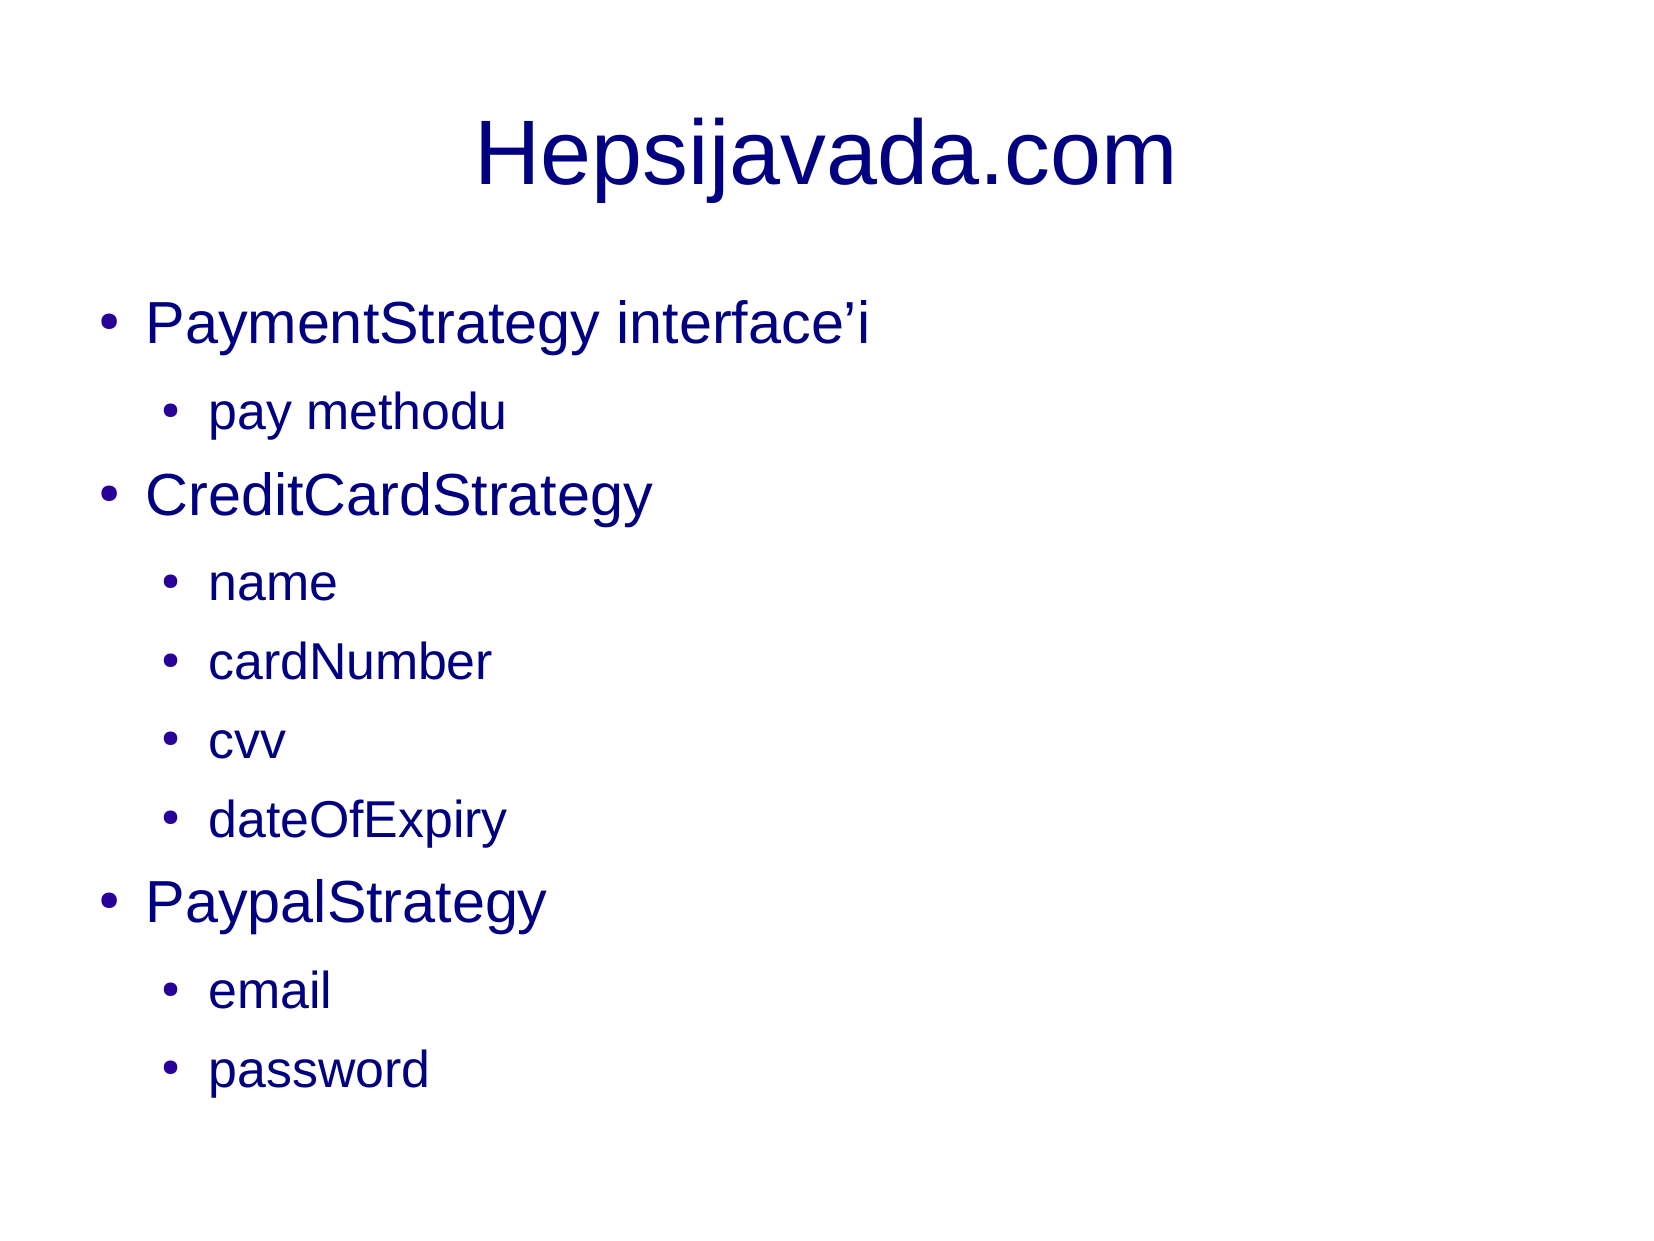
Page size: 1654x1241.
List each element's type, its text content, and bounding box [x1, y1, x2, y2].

list PaymentStrategy interface’i pay methodu CreditCardStrategy name cardNumber cvv dateOfExpiry PaypalStrategy email password [82, 290, 1571, 1109]
title Hepsijavada.com [82, 49, 1571, 257]
